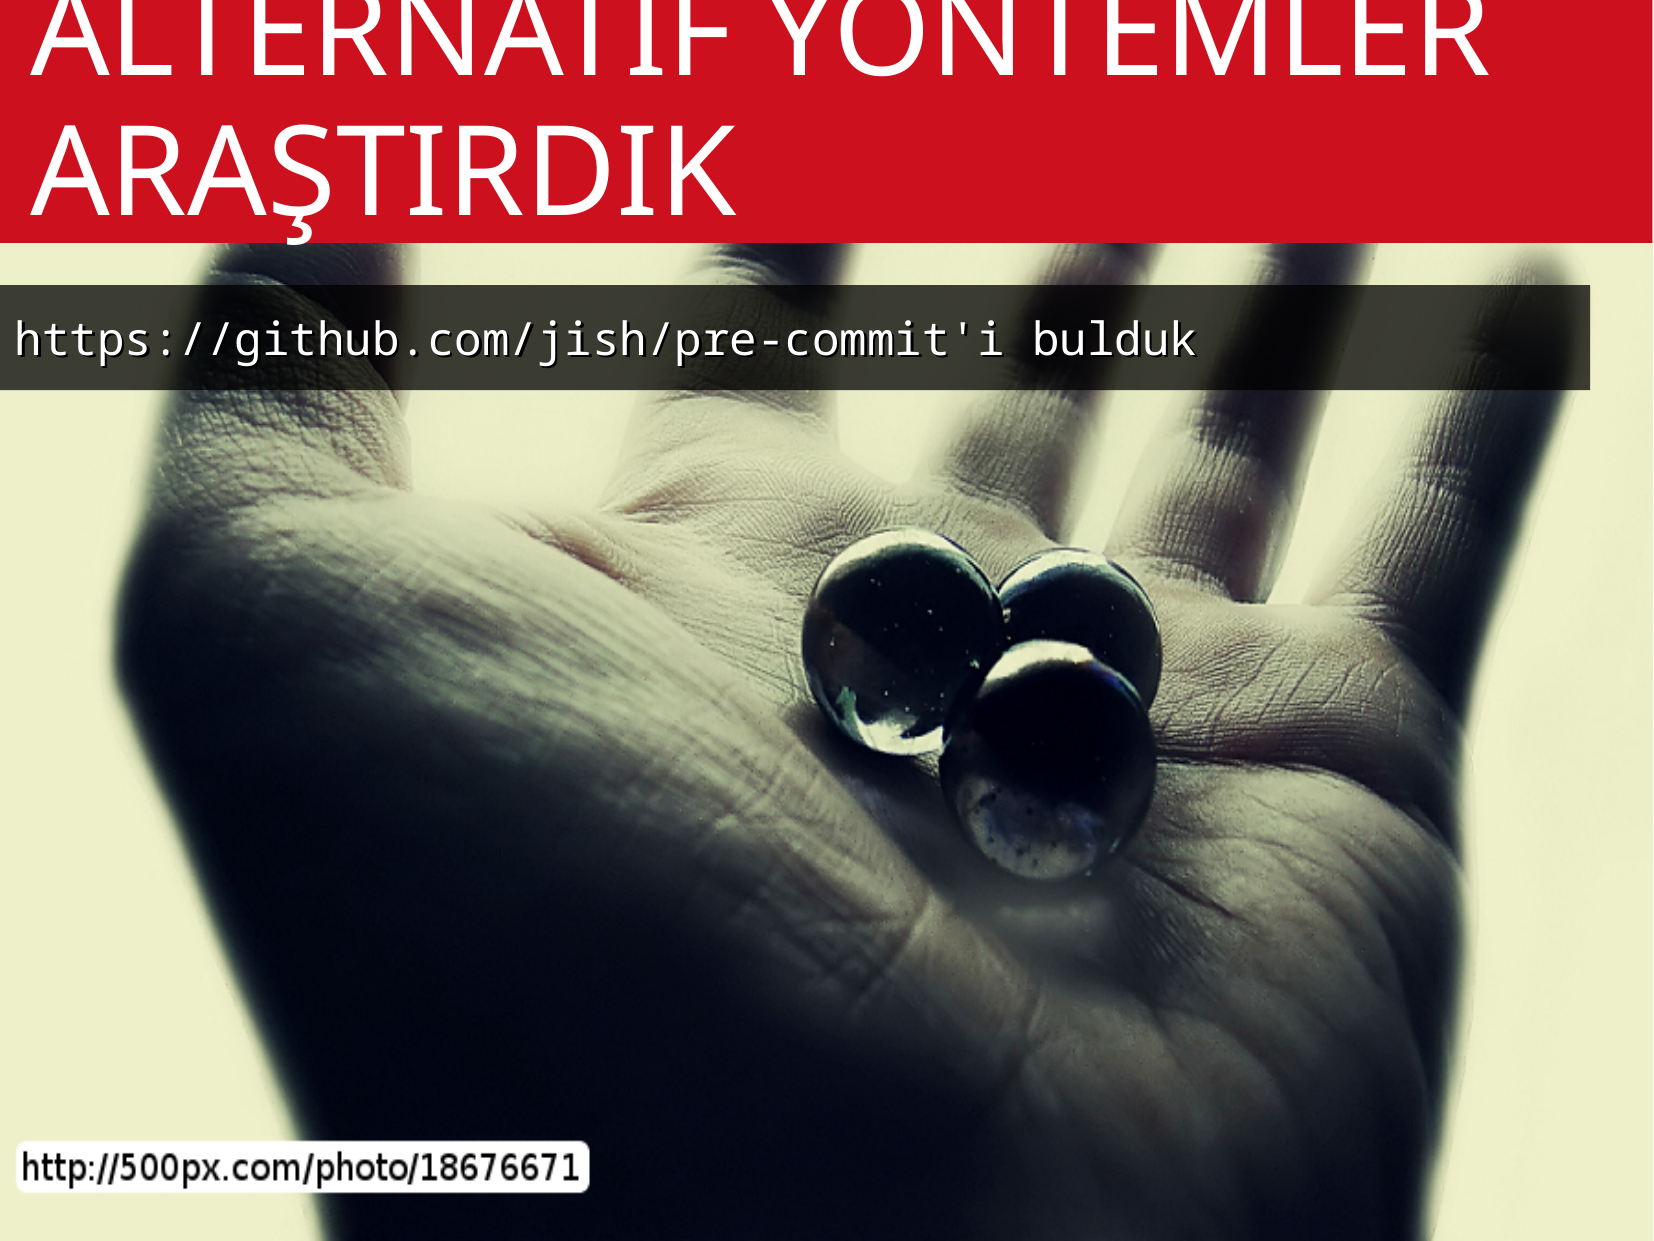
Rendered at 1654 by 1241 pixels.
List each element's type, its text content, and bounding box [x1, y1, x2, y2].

picture [0, 0, 1654, 1241]
title ALTERNATİF YÖNTEMLER ARAŞTIRDIK [0, 0, 1653, 207]
text_box https://github.com/jish/pre-commit'i bulduk [0, 285, 1591, 391]
